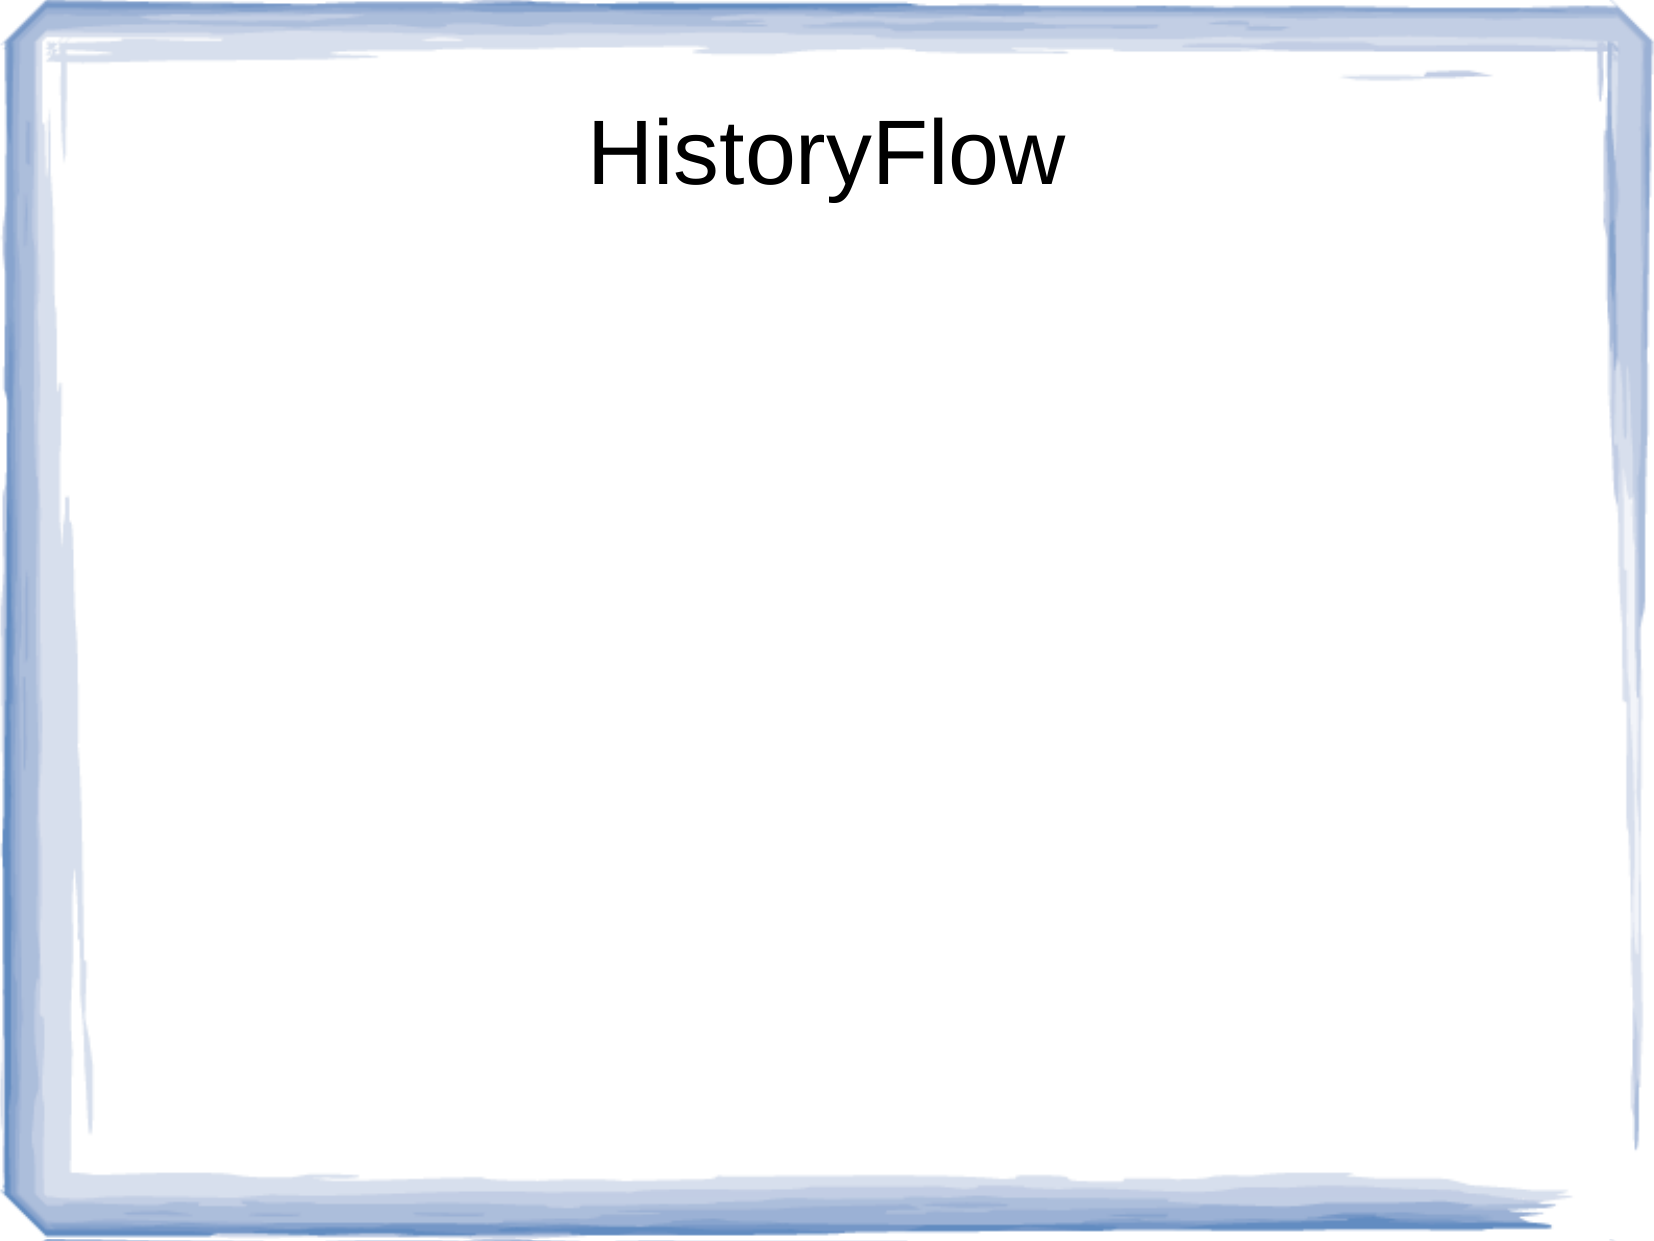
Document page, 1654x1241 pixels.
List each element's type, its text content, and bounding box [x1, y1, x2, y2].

picture [0, 0, 1654, 1241]
title HistoryFlow [82, 56, 1571, 250]
